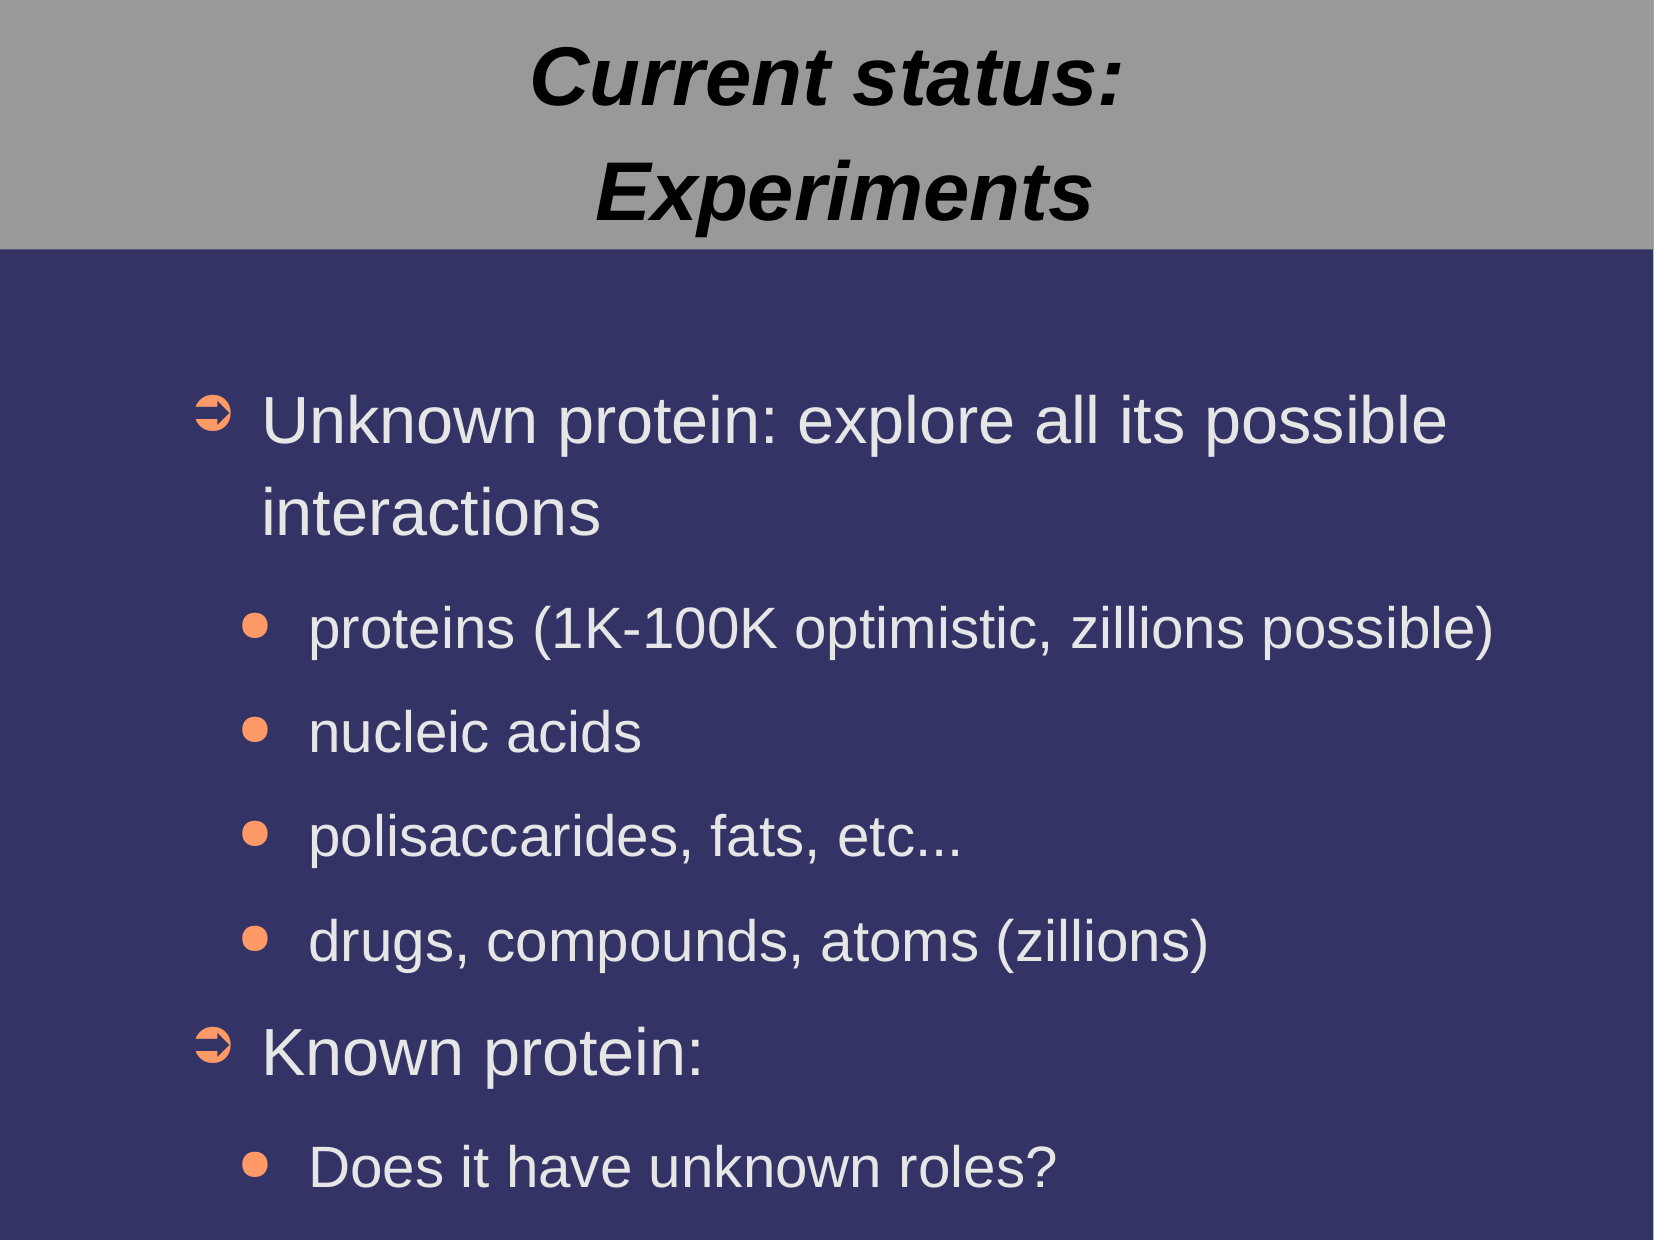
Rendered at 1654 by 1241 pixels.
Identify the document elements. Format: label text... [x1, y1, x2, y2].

title Current status: Experiments [121, 0, 1534, 248]
list Unknown protein: explore all its possible interactions proteins (1K-100K optimistic, zillions possible) nucleic acids polisaccarides, fats, etc... drugs, compounds, atoms (zillions) Known protein: Does it have unknown roles? [178, 364, 1570, 1196]
